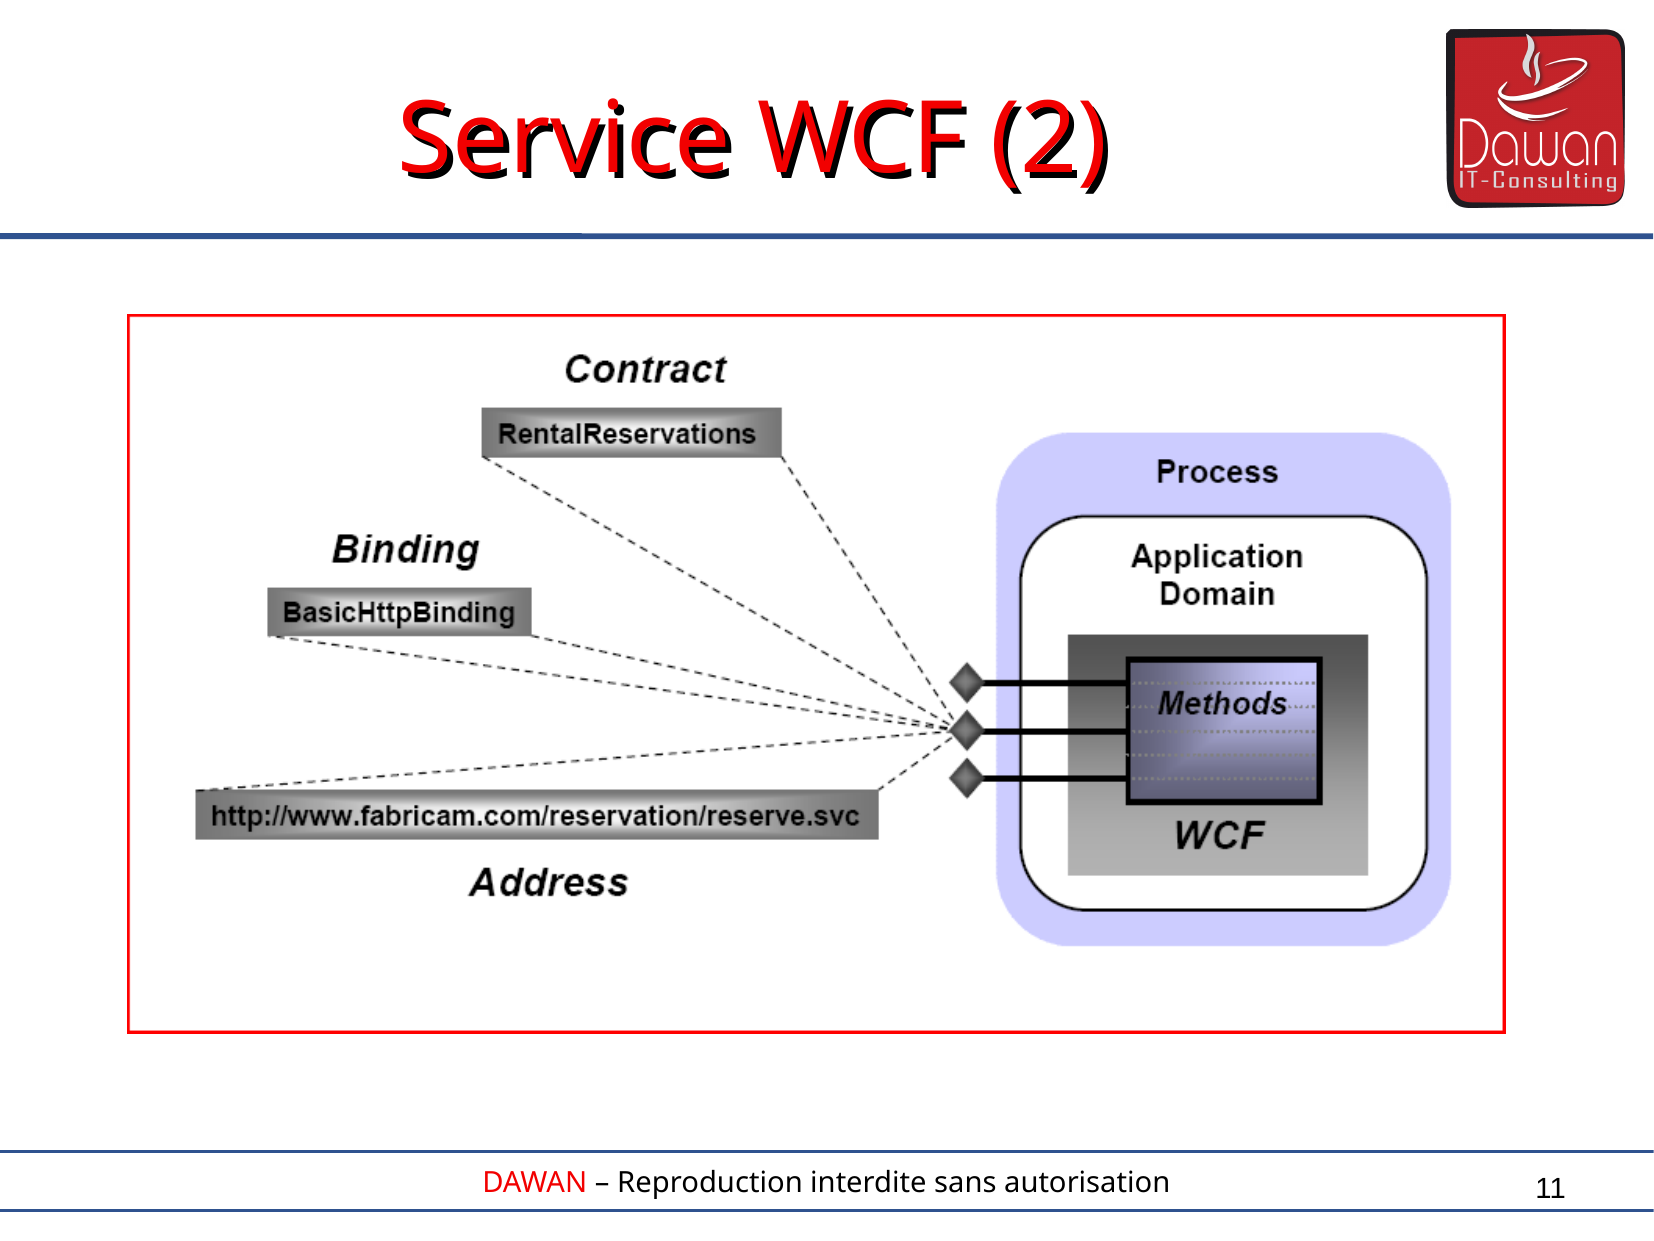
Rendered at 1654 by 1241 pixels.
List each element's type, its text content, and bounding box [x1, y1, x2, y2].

title Service WCF (2) [59, 29, 1447, 237]
picture [127, 314, 1506, 1034]
text_box [1535, 1169, 1595, 1234]
